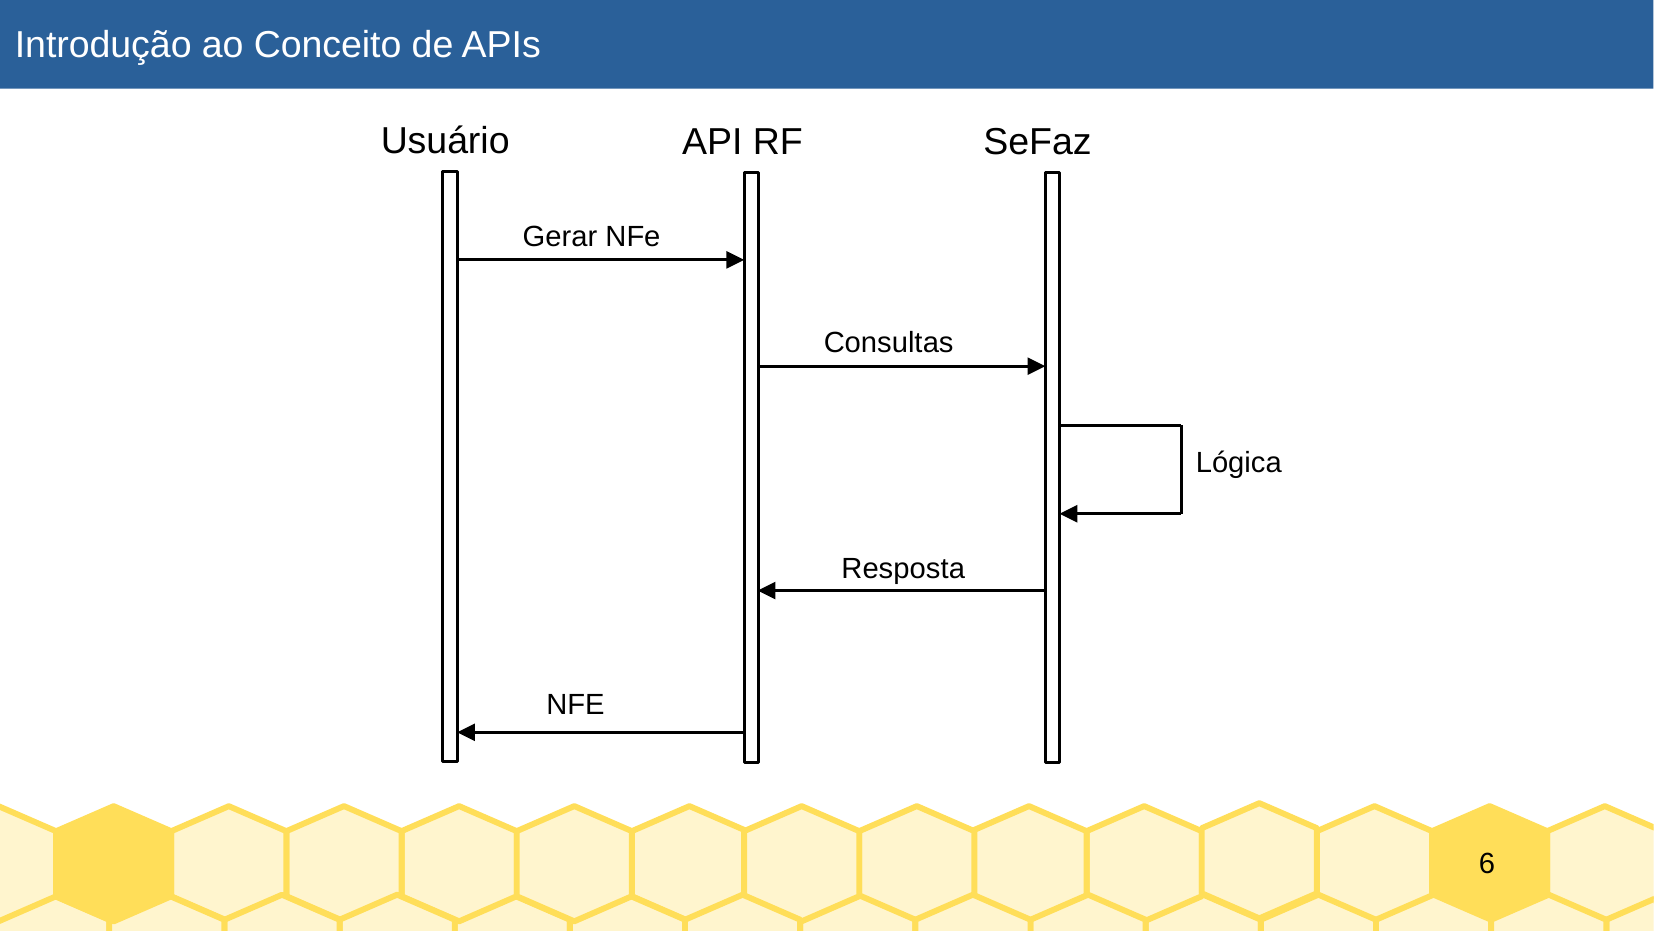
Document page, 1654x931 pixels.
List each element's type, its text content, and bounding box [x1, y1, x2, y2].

text_box Gerar NFe [507, 212, 715, 312]
text_box Resposta [826, 544, 1034, 644]
text_box SeFaz [968, 112, 1134, 170]
text_box NFE [531, 680, 739, 780]
text_box API RF [667, 112, 827, 212]
text_box Introdução ao Conceito de APIs [0, 0, 1654, 89]
text_box Consultas [809, 318, 1016, 418]
text_box [1045, 172, 1060, 763]
text_box Usuário [366, 112, 532, 170]
text_box [744, 212, 759, 763]
text_box [442, 171, 458, 762]
text_box Lógica [1181, 438, 1388, 538]
